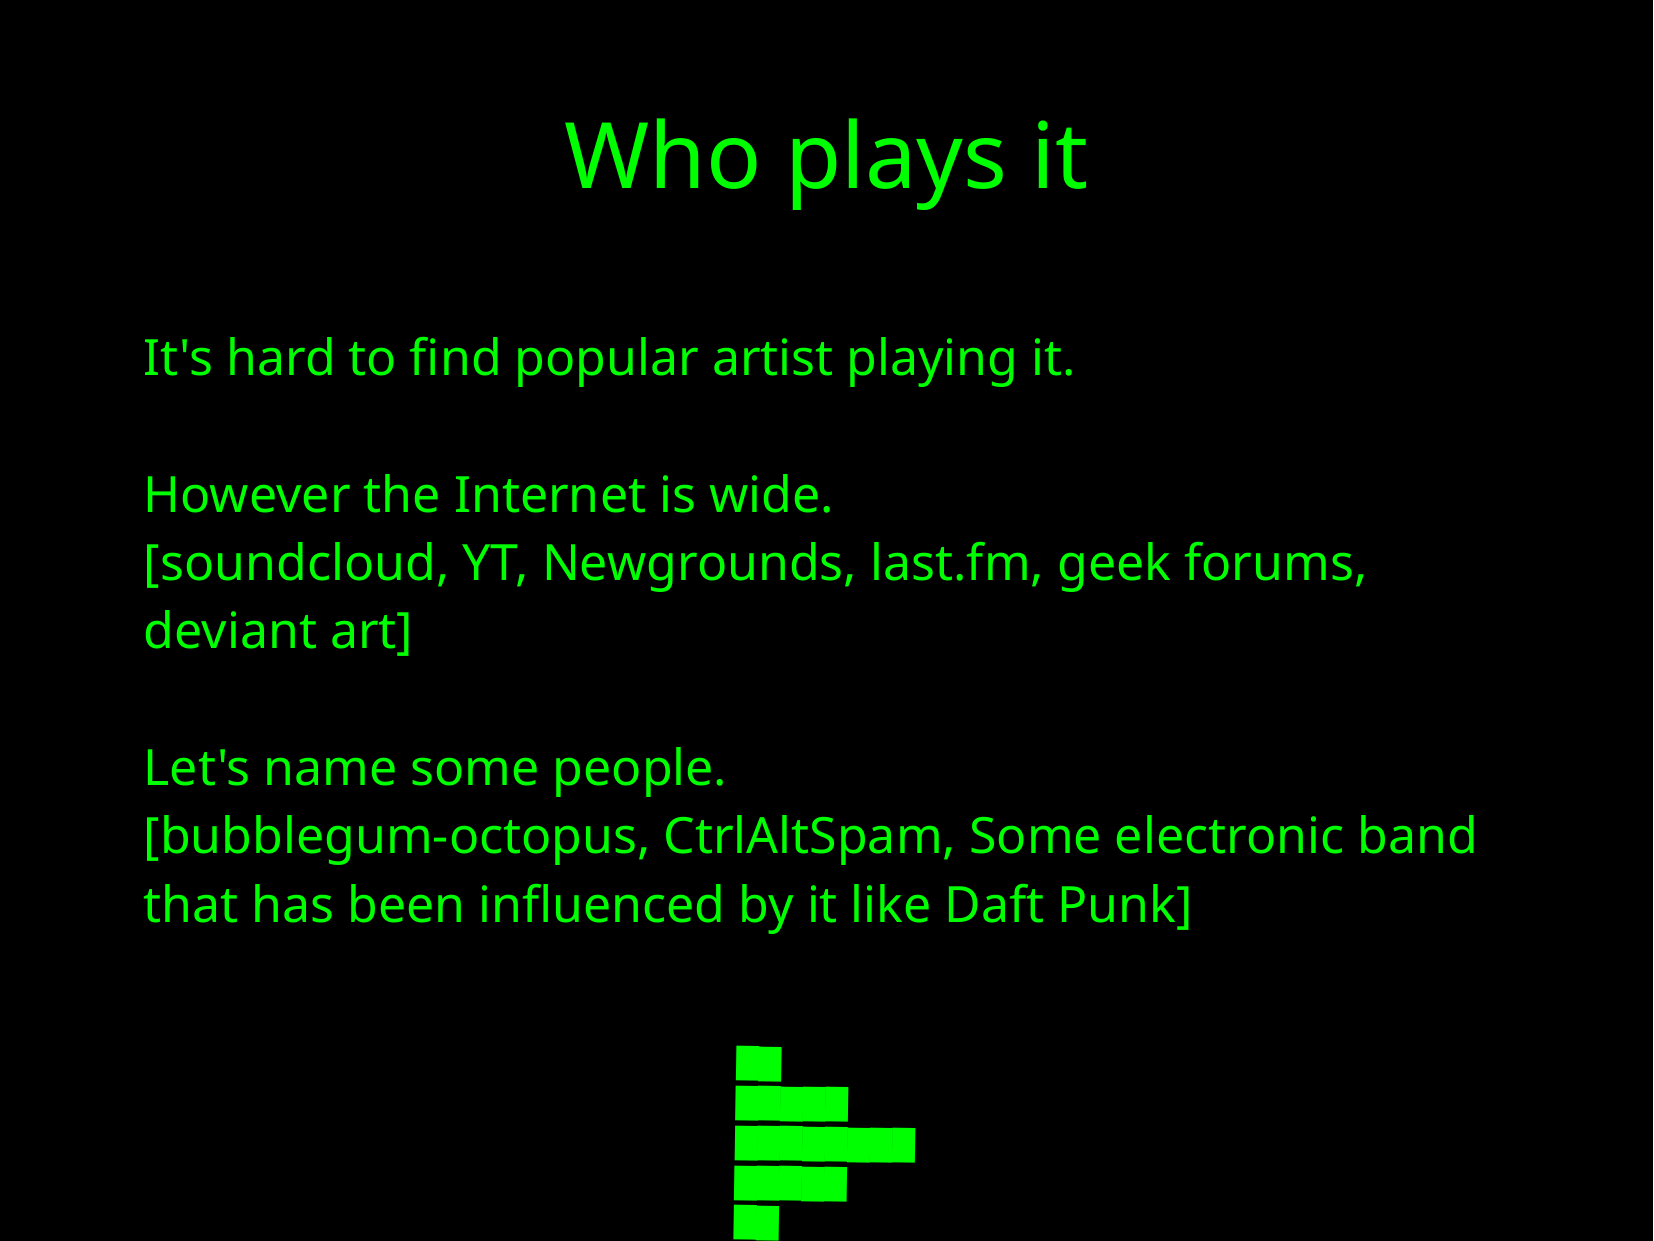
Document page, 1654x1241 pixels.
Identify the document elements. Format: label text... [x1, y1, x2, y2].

title Who plays it [82, 49, 1571, 257]
text_box It's hard to find popular artist playing it. However the Internet is wide. [soundcloud, YT, Newgrounds, last.fm, geek forums, deviant art] Let's name some people. [bubblegum-octopus, CtrlAltSpam, Some electronic band that has been influenced by it like Daft Punk] [128, 315, 1524, 908]
text_box ██ █████ ████████ █████ ██ [719, 1035, 934, 1228]
